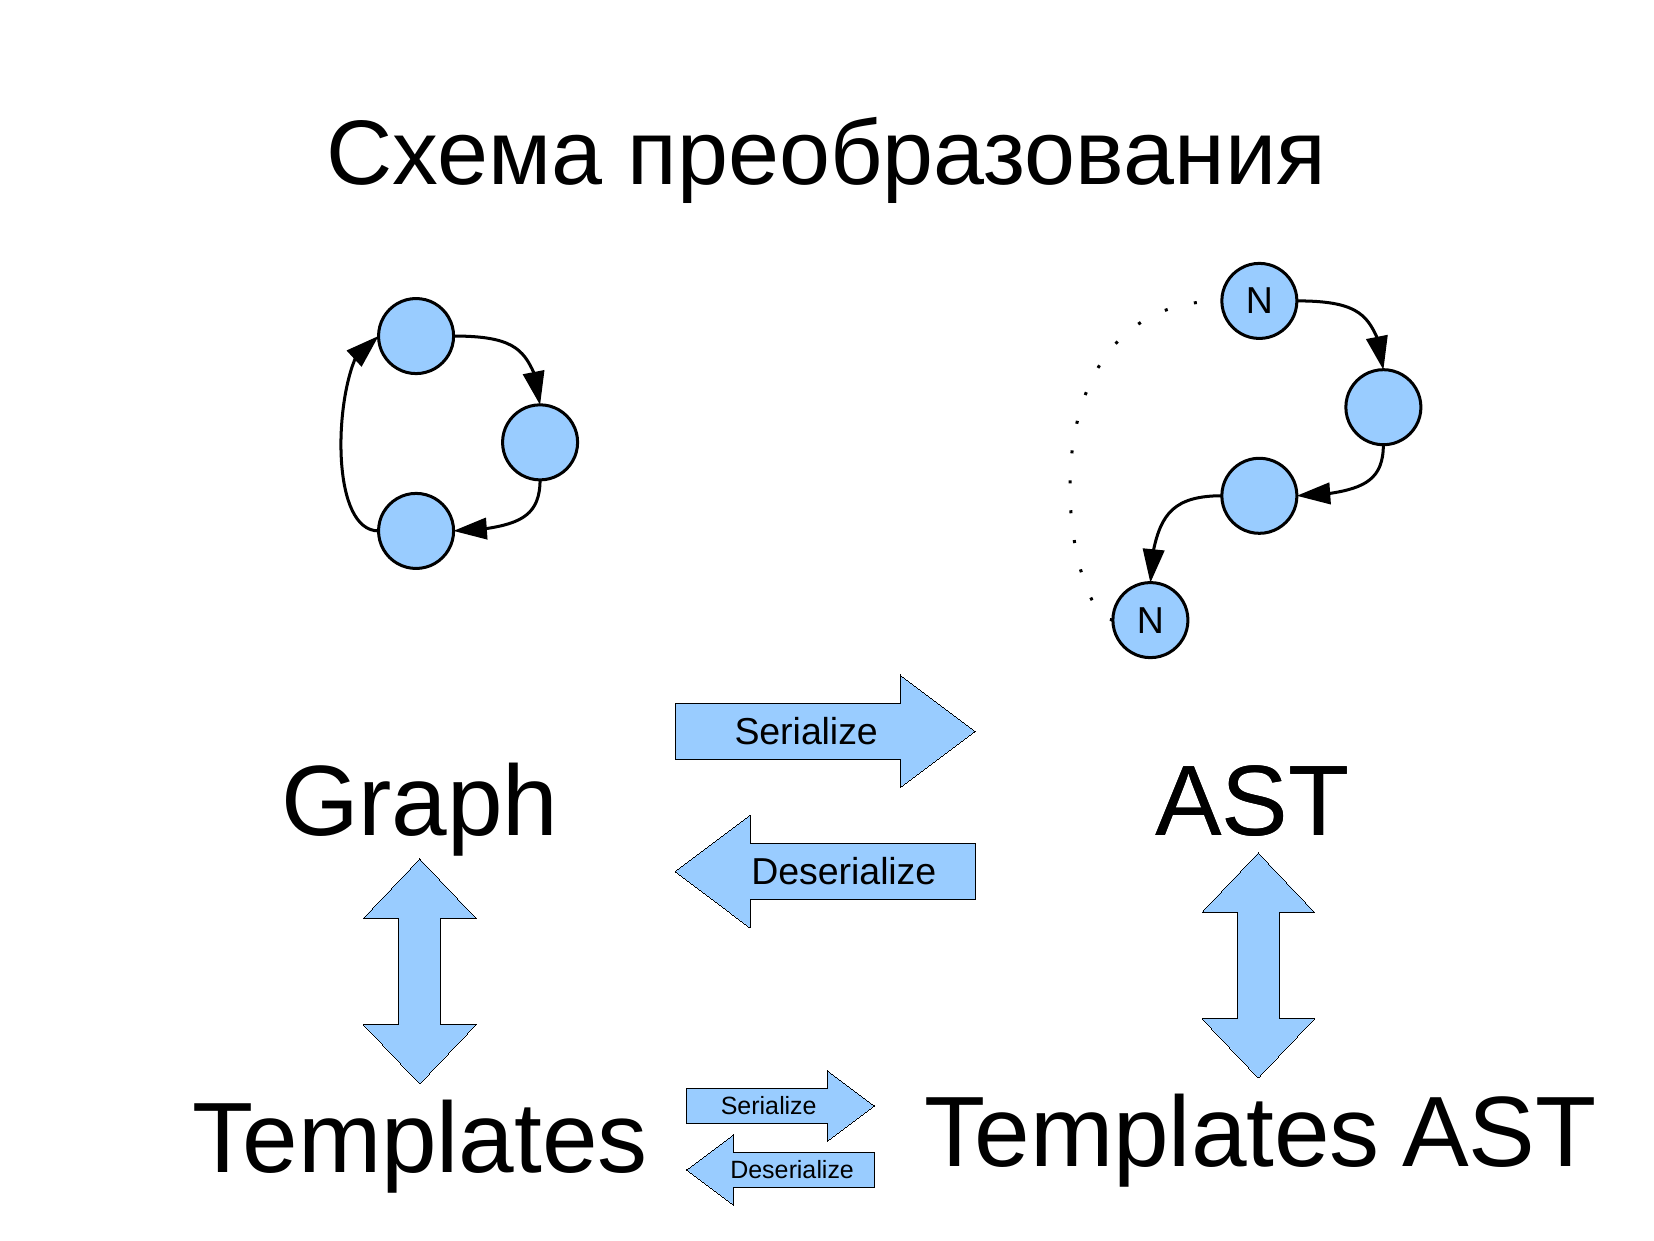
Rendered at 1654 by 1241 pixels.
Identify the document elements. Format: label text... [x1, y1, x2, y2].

text_box [363, 858, 477, 1084]
text_box [502, 404, 578, 480]
text_box N [1221, 263, 1297, 339]
text_box Deserialize [686, 1134, 875, 1206]
text_box [378, 493, 454, 569]
text_box Templates [177, 1074, 663, 1201]
text_box Serialize [686, 1070, 875, 1142]
text_box [1345, 369, 1421, 445]
text_box N [1113, 582, 1188, 658]
text_box Serialize [675, 674, 976, 788]
title Схема преобразования [82, 56, 1571, 250]
text_box AST [1140, 737, 1365, 865]
text_box Templates AST [910, 1068, 1612, 1195]
text_box [1221, 458, 1297, 534]
text_box [1202, 865, 1315, 1078]
text_box [378, 298, 454, 374]
text_box Graph [266, 737, 574, 865]
text_box Deserialize [675, 815, 976, 928]
